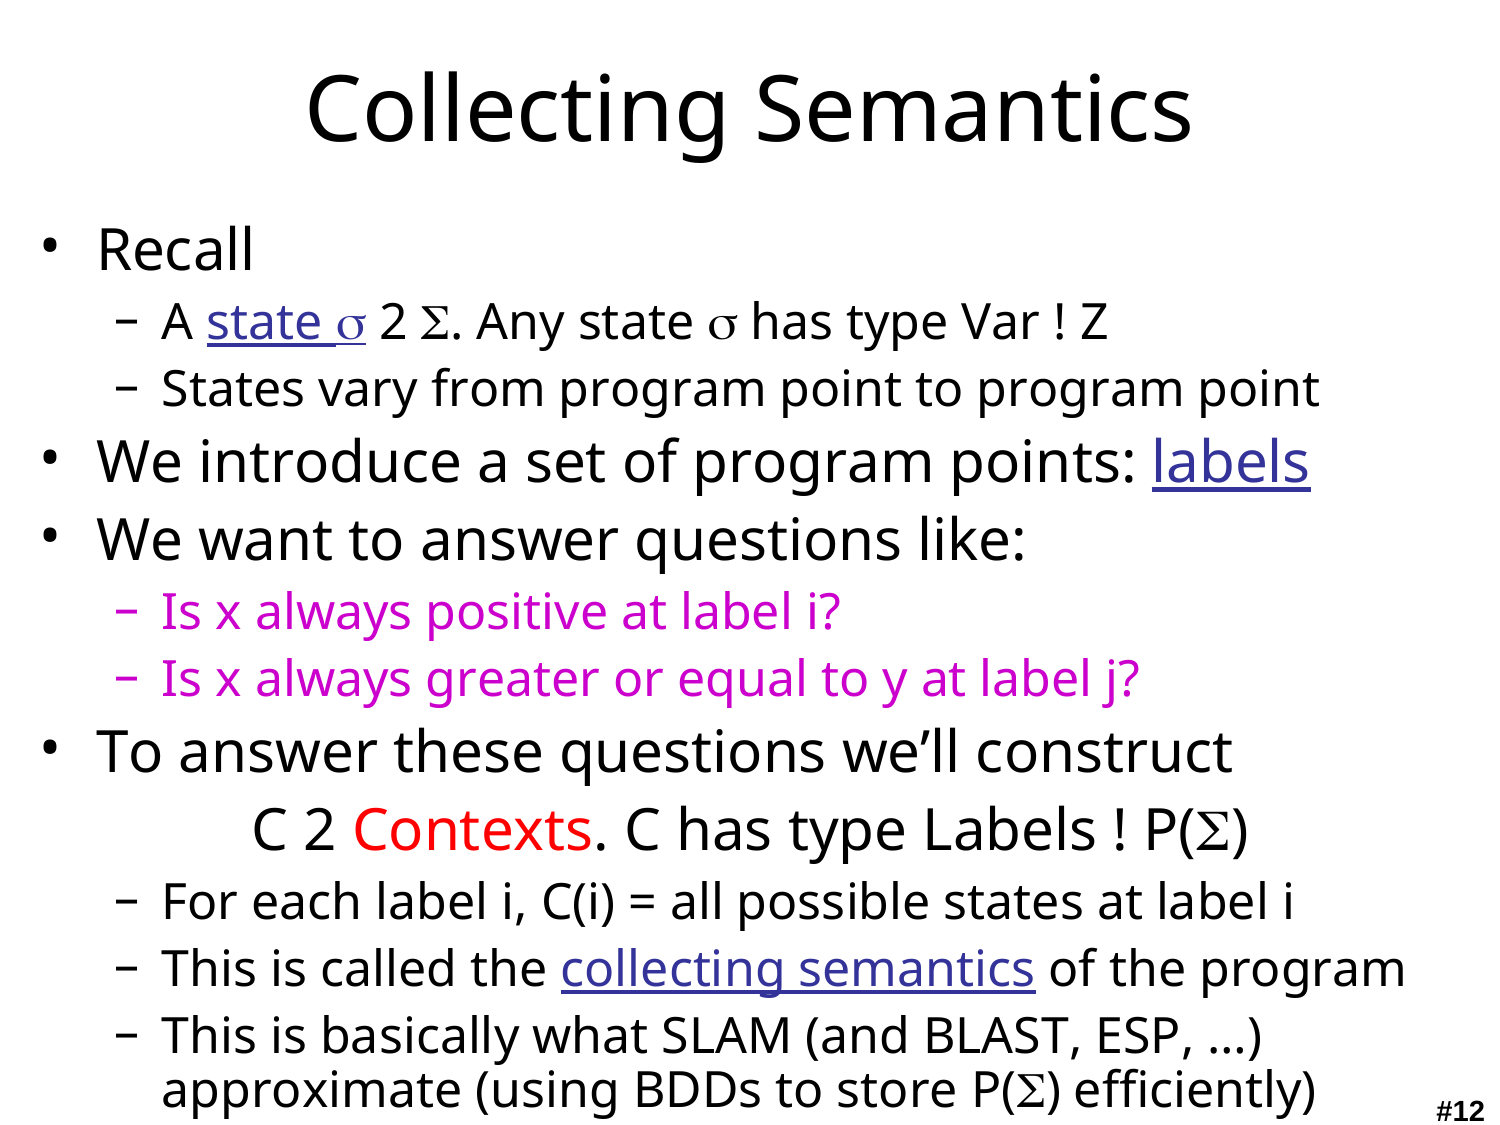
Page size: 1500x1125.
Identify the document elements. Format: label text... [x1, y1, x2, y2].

list Recall A state  2 . Any state  has type Var ! Z States vary from program point to program point We introduce a set of program points: labels We want to answer questions like: Is x always positive at label i? Is x always greater or equal to y at label j? To answer these questions we’ll construct C 2 Contexts. C has type Labels ! P() For each label i, C(i) = all possible states at label i This is called the collecting semantics of the program This is basically what SLAM (and BLAST, ESP, …) approximate (using BDDs to store P() efficiently) [24, 212, 1476, 1108]
title Collecting Semantics [24, 12, 1476, 201]
